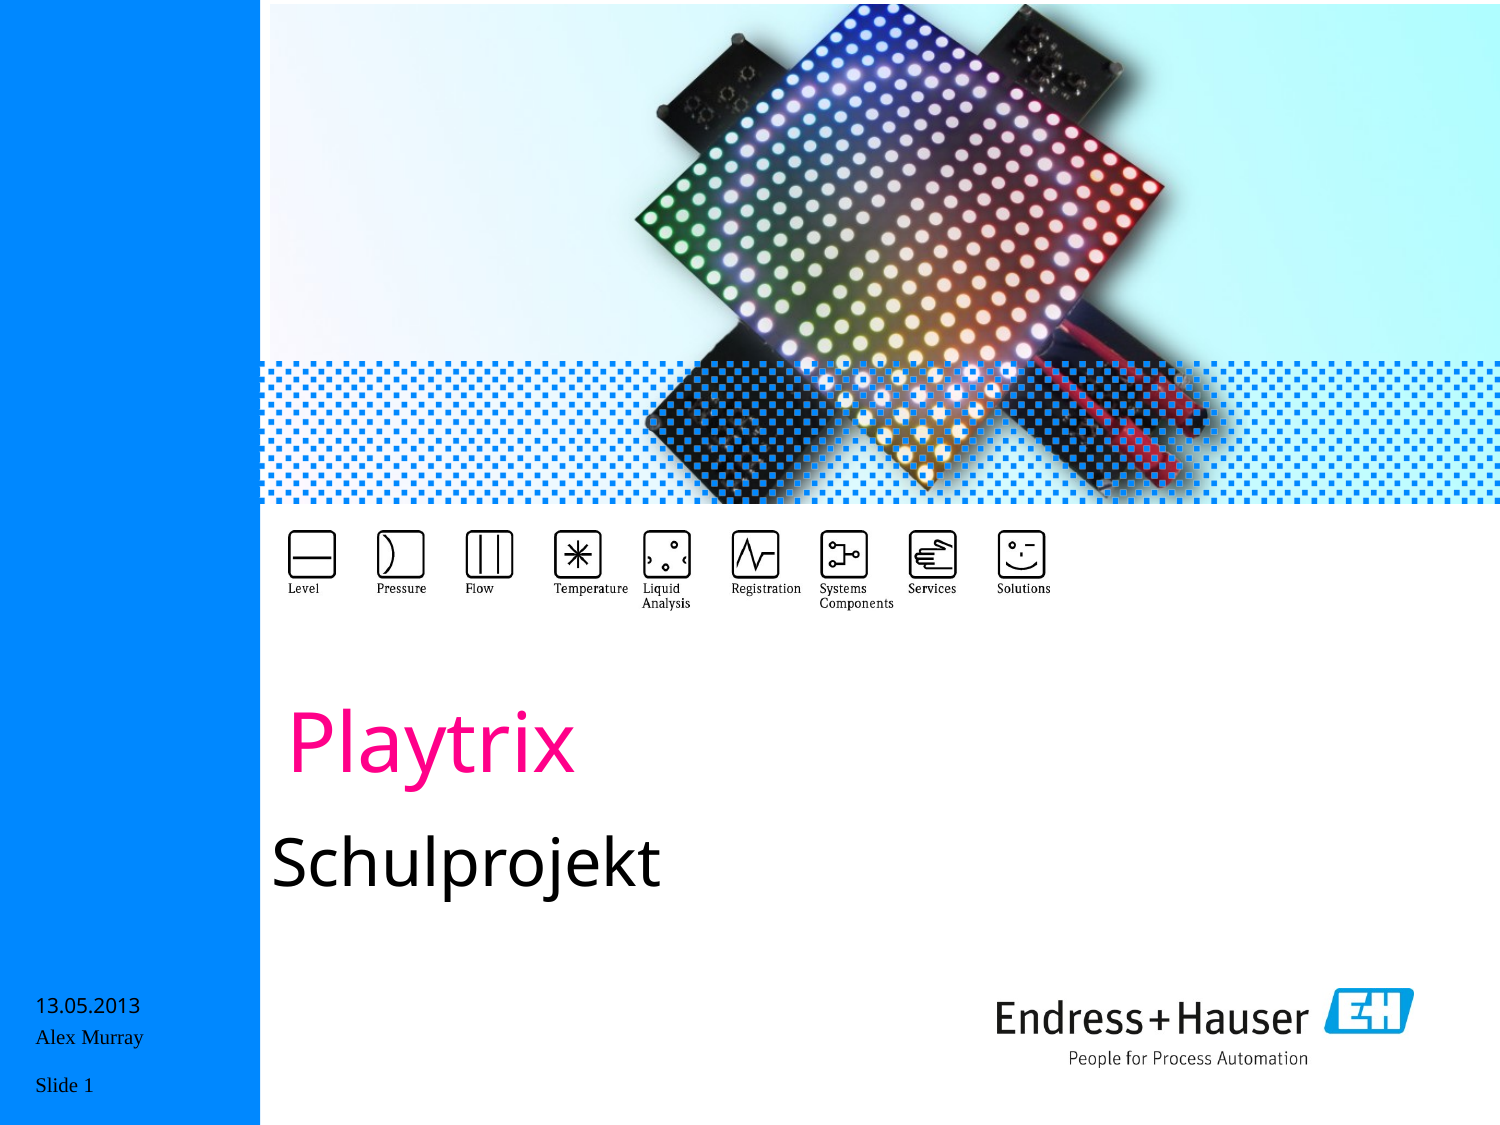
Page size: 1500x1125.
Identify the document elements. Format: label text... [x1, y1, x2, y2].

picture [1339, 993, 1368, 1029]
picture [1362, 993, 1400, 1029]
subtitle Schulprojekt [271, 804, 1393, 908]
picture [997, 988, 1414, 1068]
title Playtrix [271, 681, 1393, 797]
picture [288, 530, 1050, 611]
picture [259, 4, 1500, 504]
